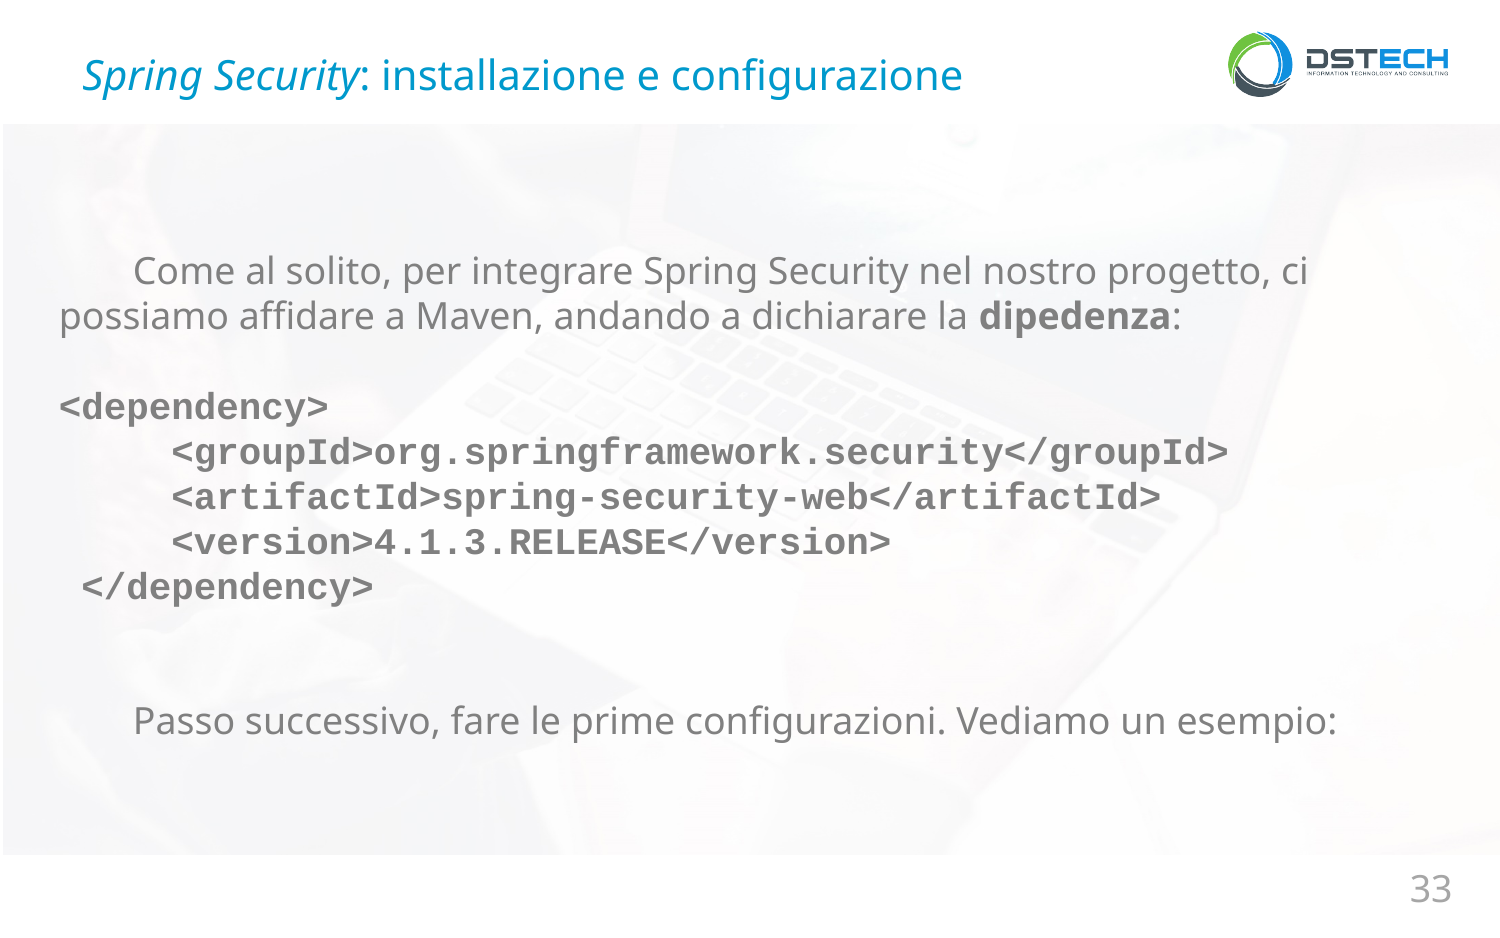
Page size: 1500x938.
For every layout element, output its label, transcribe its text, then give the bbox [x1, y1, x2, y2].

picture [1228, 31, 1448, 97]
text_box Spring Security: installazione e configurazione [67, 41, 1034, 107]
text_box Come al solito, per integrare Spring Security nel nostro progetto, ci possiamo affidare a Maven, andando a dichiarare la dipedenza: <dependency> <groupId>org.springframework.security</groupId> <artifactId>spring-security-web</artifactId> <version>4.1.3.RELEASE</version> </dependency> Passo successivo, fare le prime configurazioni. Vediamo un esempio: [59, 157, 1453, 882]
text_box 33 [1381, 864, 1460, 910]
picture [3, 124, 1500, 855]
